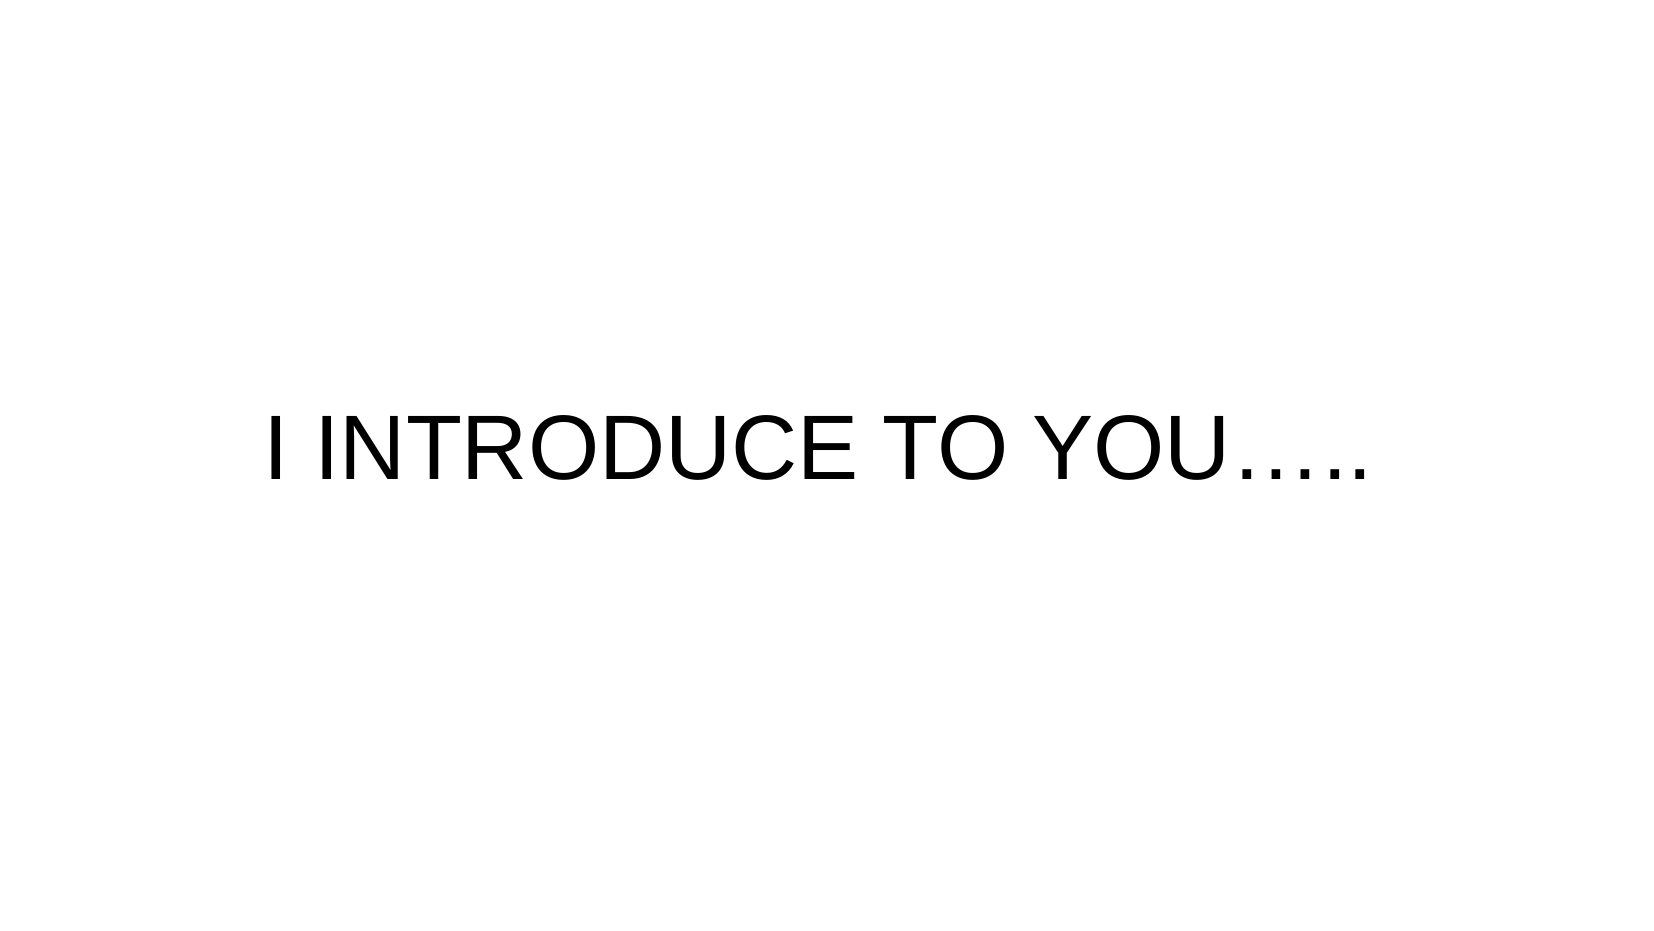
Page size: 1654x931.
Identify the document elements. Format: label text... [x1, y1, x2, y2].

title I INTRODUCE TO YOU….. [75, 369, 1564, 526]
